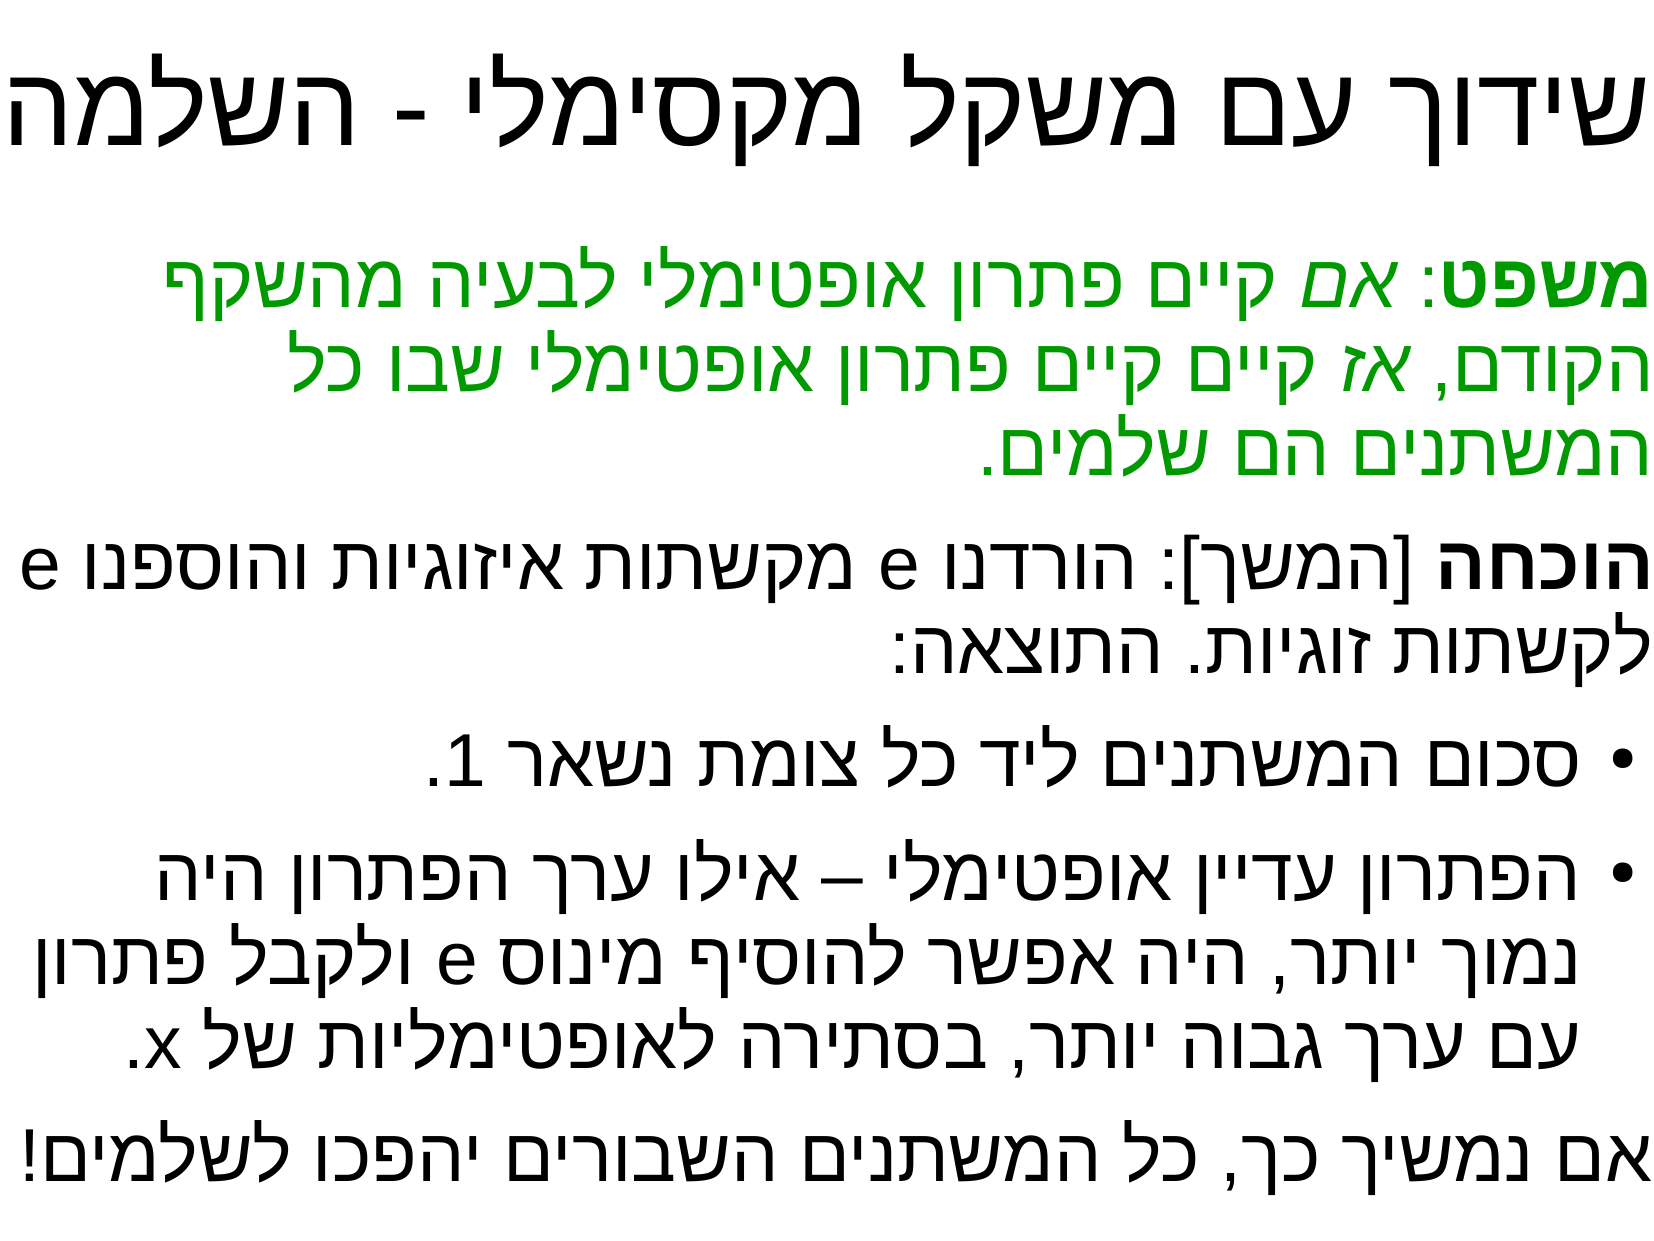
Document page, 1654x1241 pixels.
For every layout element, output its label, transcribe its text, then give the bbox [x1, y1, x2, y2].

list משפט: אם קיים פתרון אופטימלי לבעיה מהשקף הקודם, אז קיים קיים פתרון אופטימלי שבו כל המשתנים הם שלמים. הוכחה [המשך]: הורדנו e מקשתות איזוגיות והוספנו e לקשתות זוגיות. התוצאה: סכום המשתנים ליד כל צומת נשאר 1. הפתרון עדיין אופטימלי – אילו ערך הפתרון היה נמוך יותר, היה אפשר להוסיף מינוס e ולקבל פתרון עם ערך גבוה יותר, בסתירה לאופטימליות של x. אם נמשיך כך, כל המשתנים השבורים יהפכו לשלמים! [0, 240, 1654, 1171]
title שידוך עם משקל מקסימלי - השלמה [0, 0, 1654, 213]
